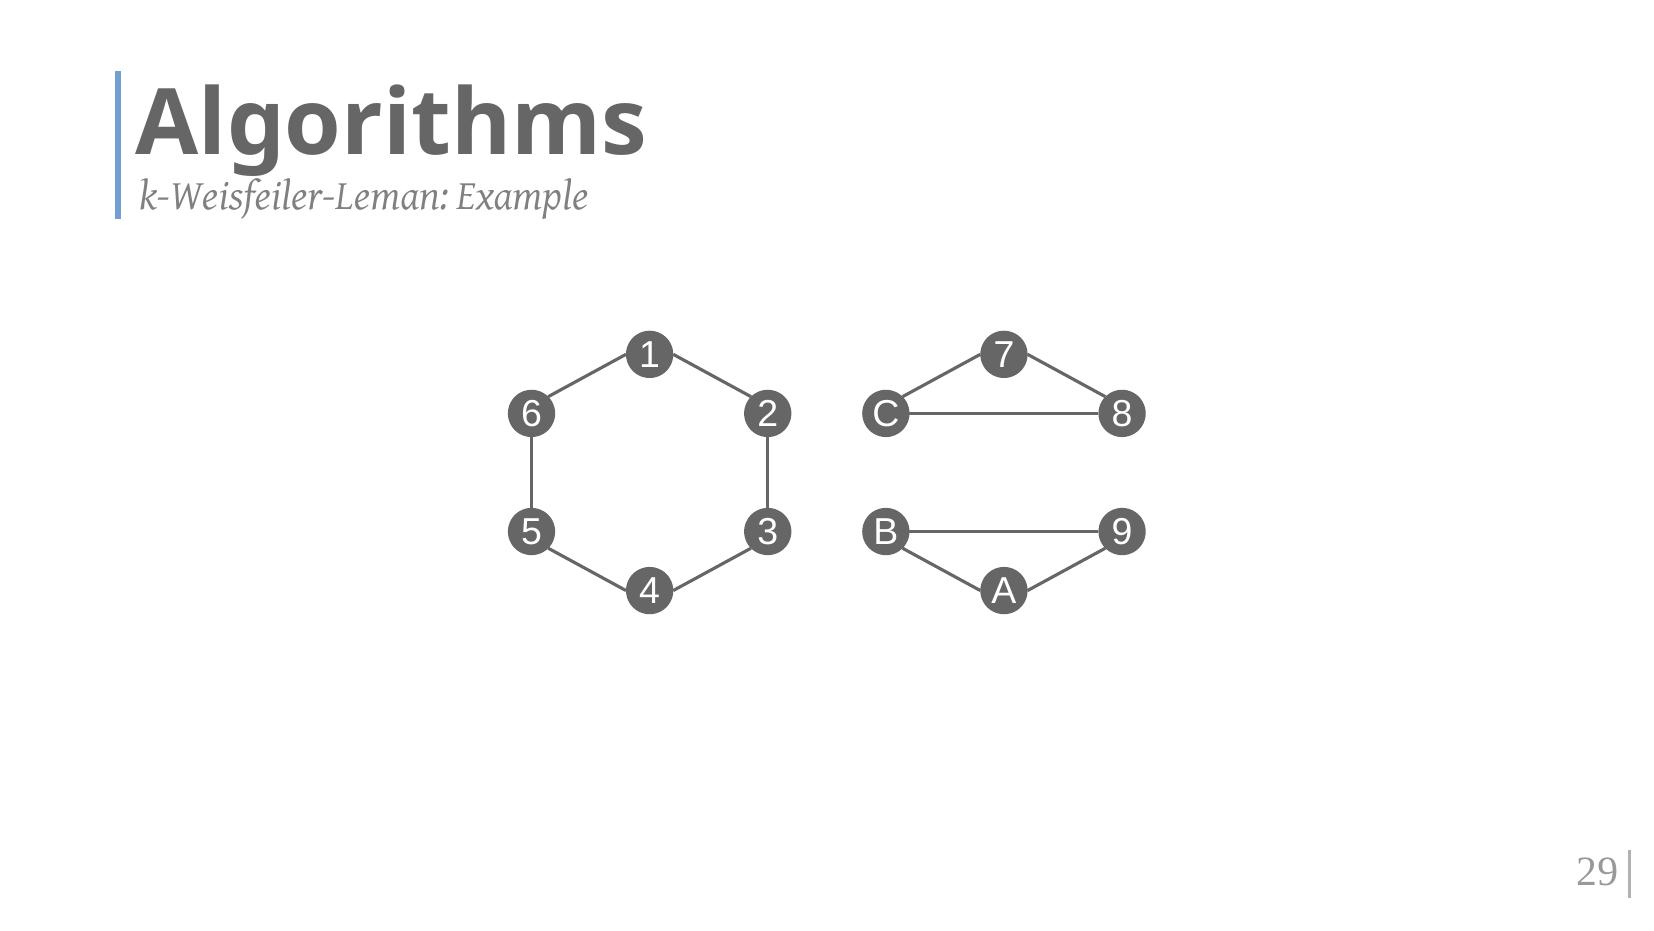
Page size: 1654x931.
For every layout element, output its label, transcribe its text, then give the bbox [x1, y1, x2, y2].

text_box 5 [507, 507, 556, 556]
text_box 4 [626, 566, 674, 615]
text_box 3 [744, 507, 792, 556]
text_box 8 [1098, 389, 1146, 438]
text_box C [862, 389, 910, 438]
text_box 1 [626, 330, 674, 379]
text_box 9 [1098, 507, 1146, 556]
text_box 7 [980, 330, 1028, 379]
text_box A [980, 566, 1028, 615]
title Algorithms [135, 60, 1601, 178]
text_box B [862, 507, 910, 556]
text_box 2 [744, 389, 792, 437]
text_box 6 [507, 389, 556, 437]
text_box k-Weisfeiler-Leman: Example [124, 165, 721, 229]
